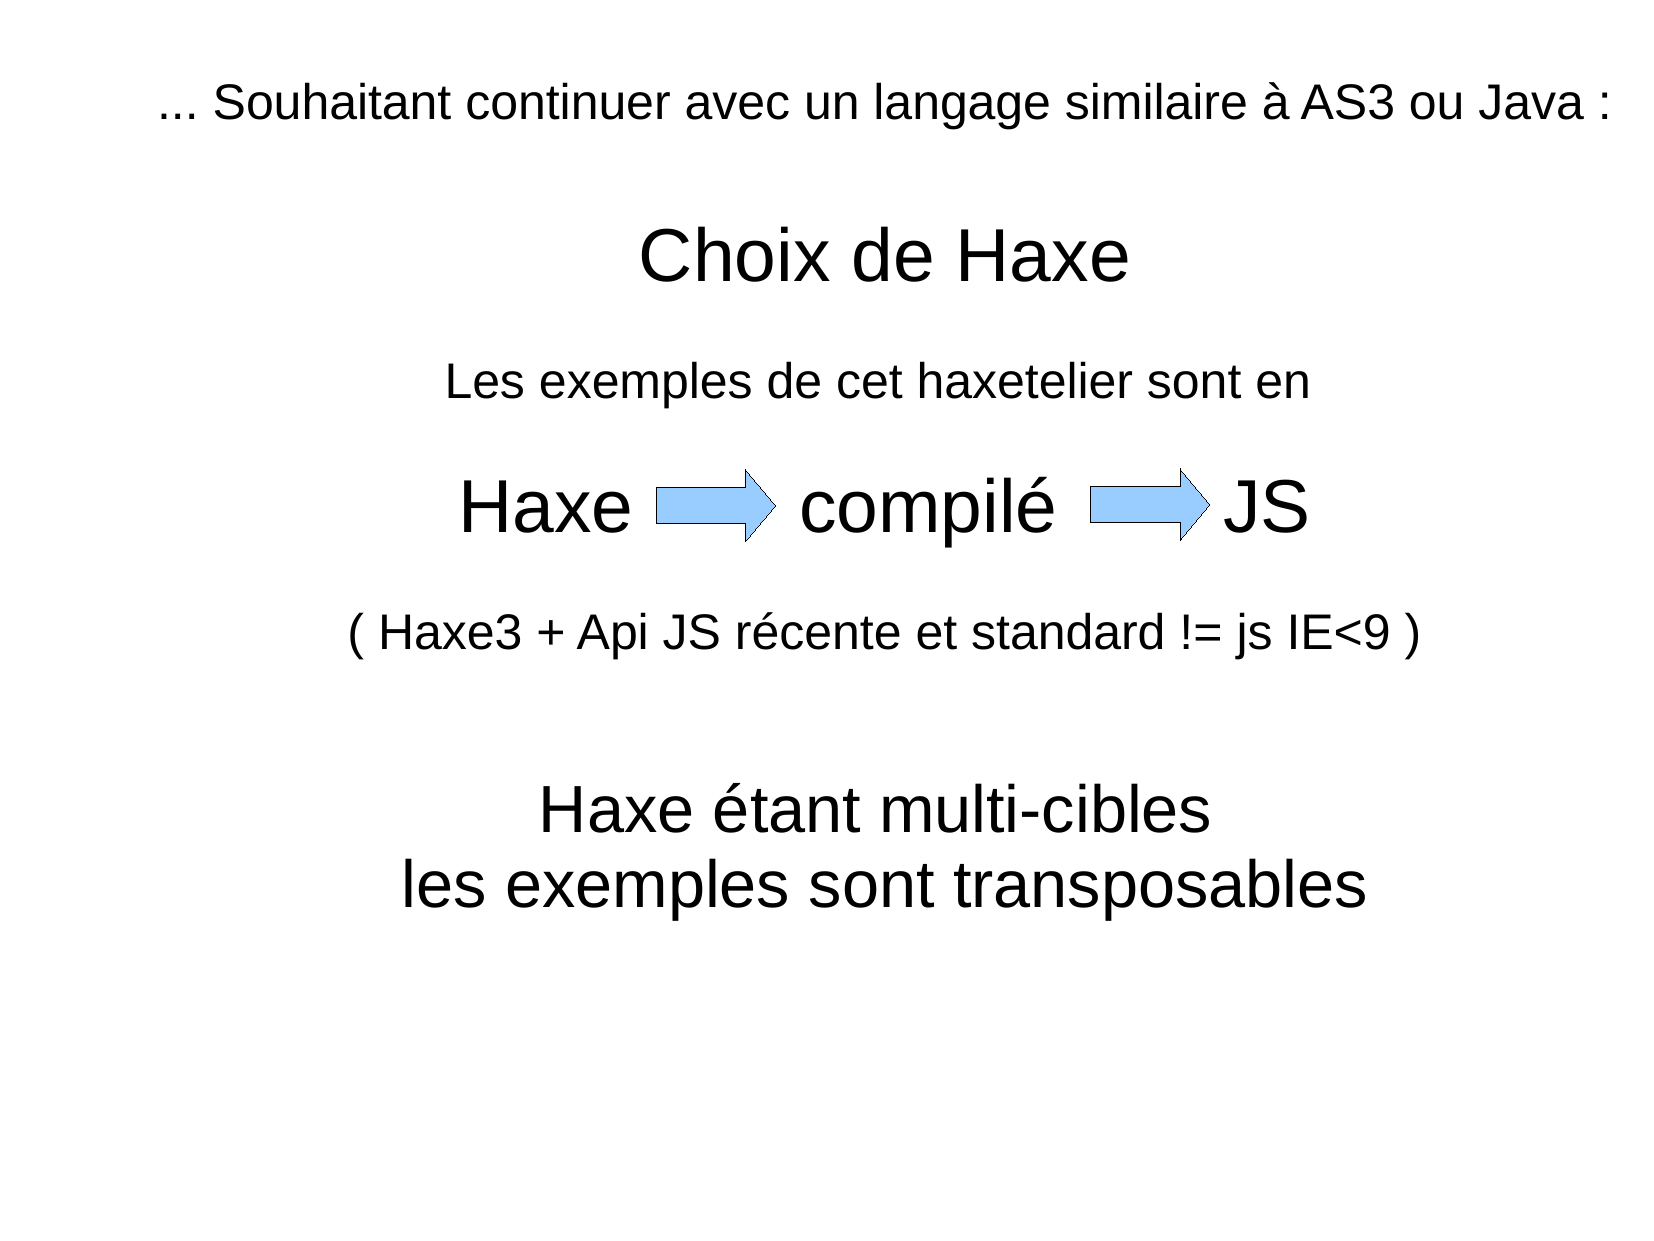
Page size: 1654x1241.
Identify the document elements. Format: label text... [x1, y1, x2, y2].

text_box [1090, 468, 1210, 541]
text_box [656, 469, 776, 542]
text_box ... Souhaitant continuer avec un langage similaire à AS3 ou Java : Choix de Haxe Les exemples de cet haxetelier sont en Haxe compilé JS ( Haxe3 + Api JS récente et standard != js IE<9 ) Haxe étant multi-cibles les exemples sont transposables [142, 66, 1628, 1083]
